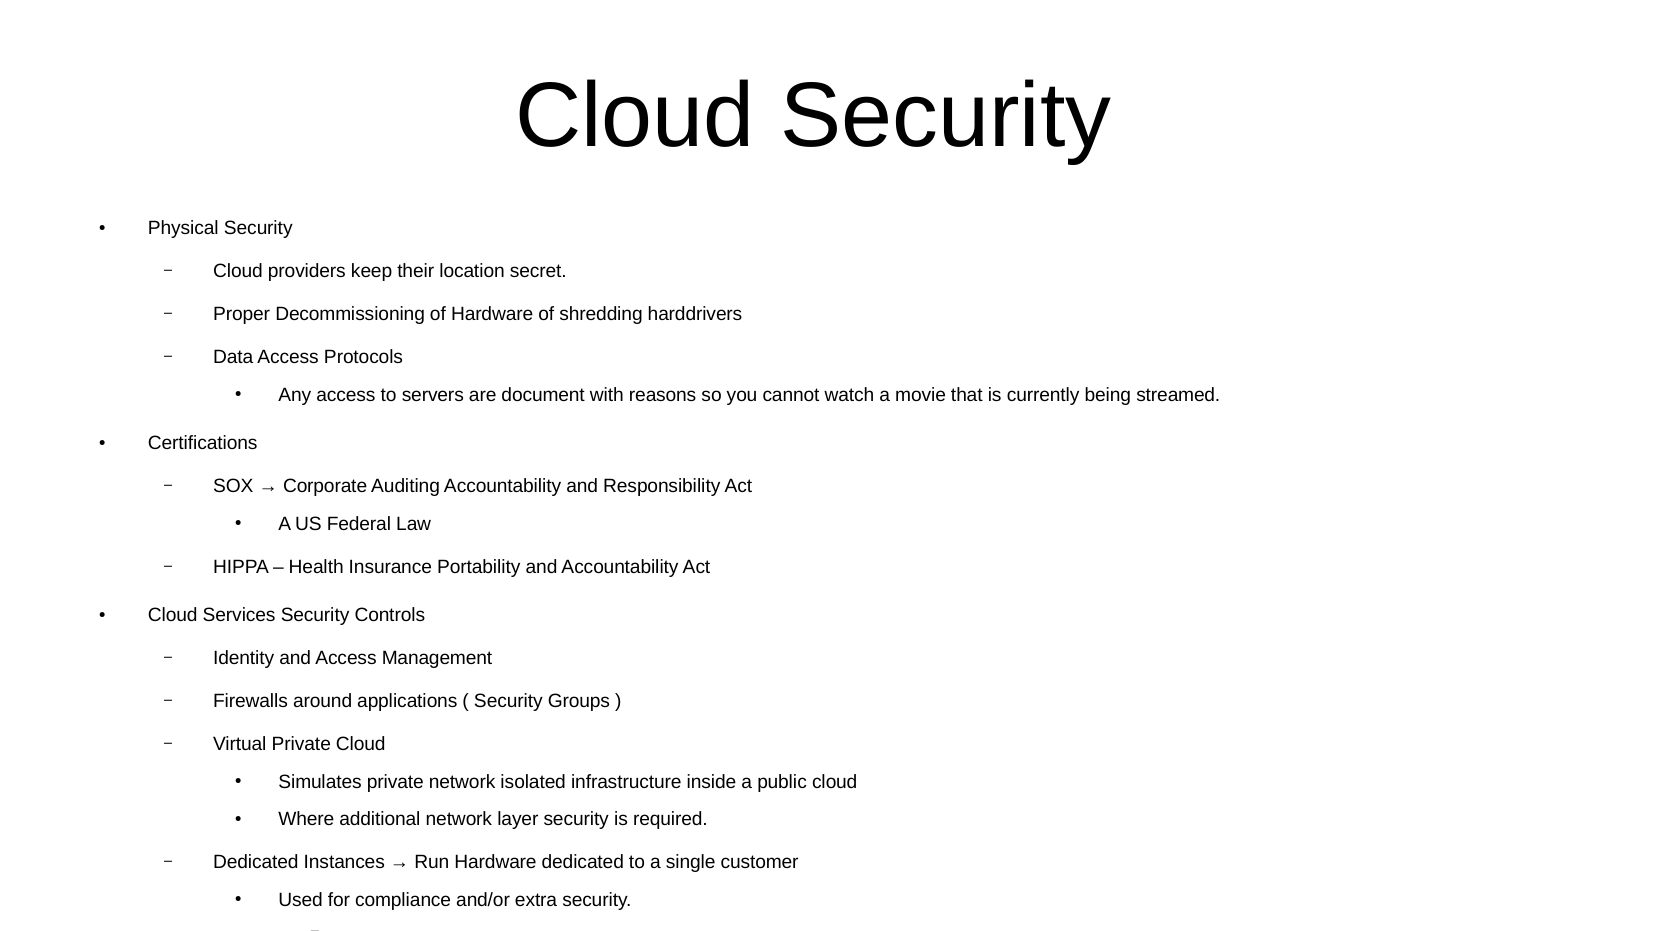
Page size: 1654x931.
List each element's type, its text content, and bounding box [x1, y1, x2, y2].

list Physical Security Cloud providers keep their location secret. Proper Decommissioning of Hardware of shredding harddrivers Data Access Protocols Any access to servers are document with reasons so you cannot watch a movie that is currently being streamed. Certifications SOX → Corporate Auditing Accountability and Responsibility Act A US Federal Law HIPPA – Health Insurance Portability and Accountability Act Cloud Services Security Controls Identity and Access Management Firewalls around applications ( Security Groups ) Virtual Private Cloud Simulates private network isolated infrastructure inside a public cloud Where additional network layer security is required. Dedicated Instances → Run Hardware dedicated to a single customer Used for compliance and/or extra security. [82, 217, 1571, 916]
title Cloud Security [82, 37, 1571, 193]
